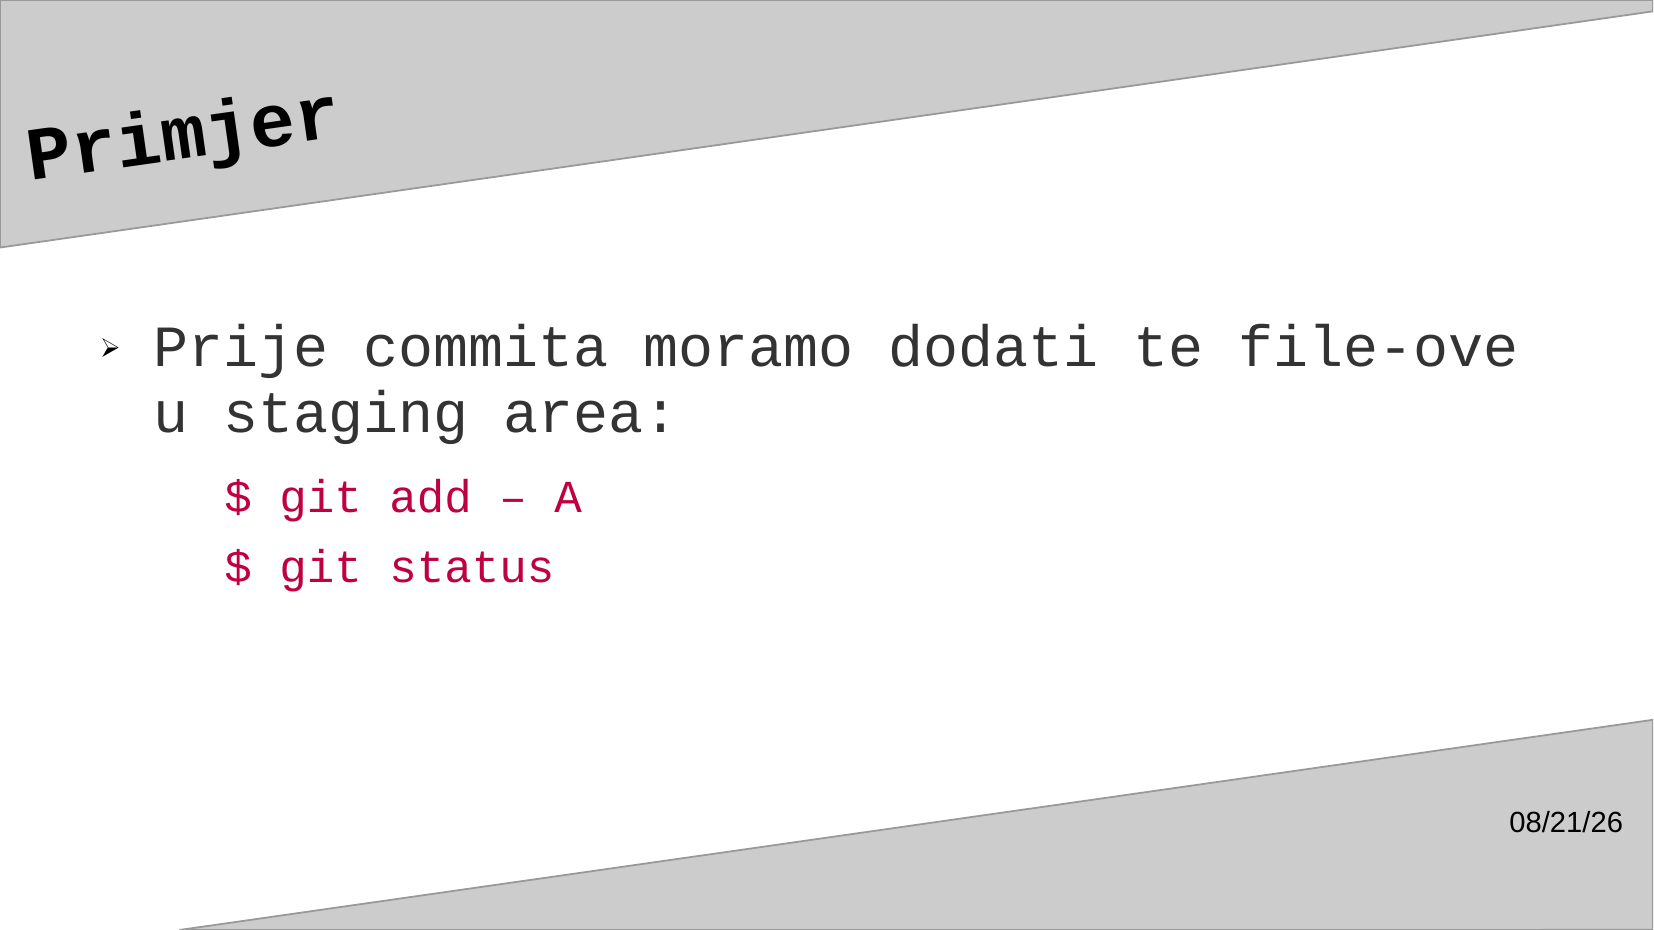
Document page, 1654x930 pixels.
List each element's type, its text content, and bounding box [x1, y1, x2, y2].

title Primjer [16, 0, 1501, 239]
list Prije commita moramo dodati te file-ove u staging area: $ git add – A $ git status [82, 248, 1538, 788]
